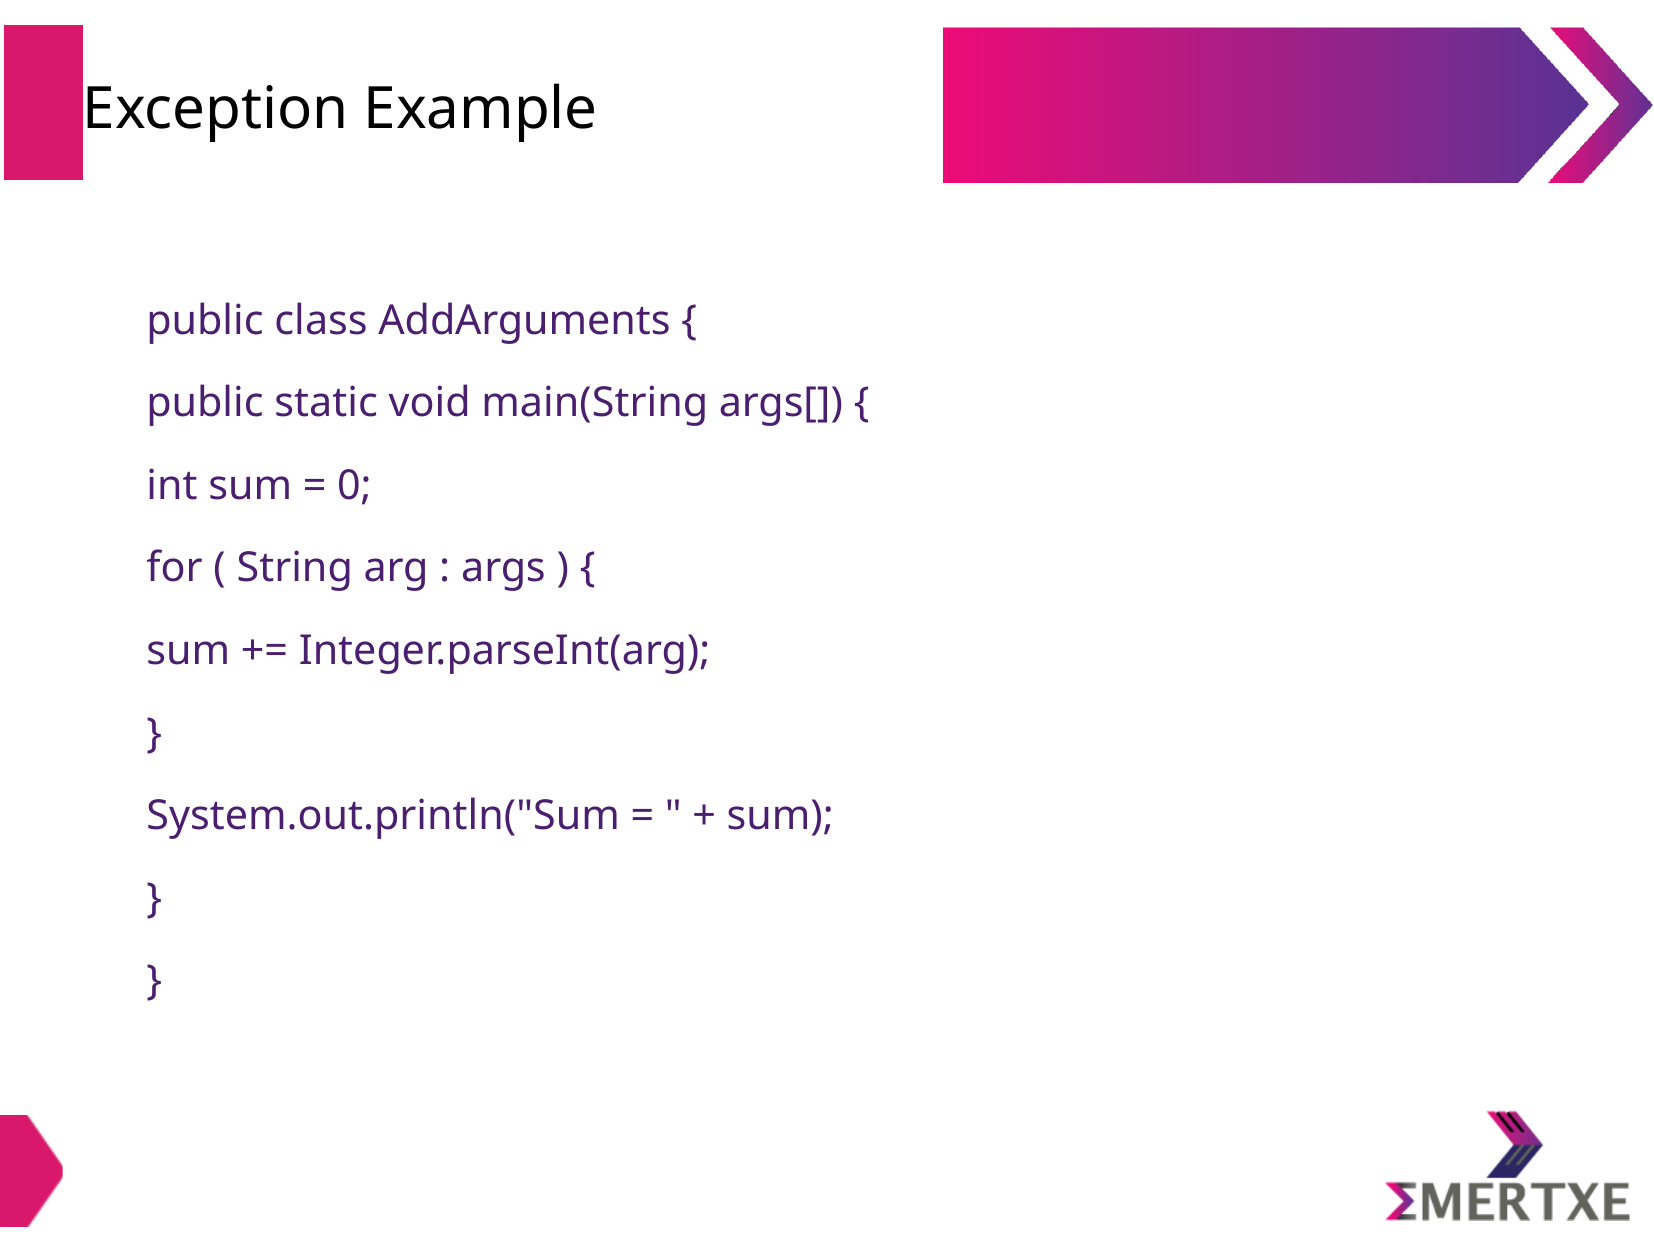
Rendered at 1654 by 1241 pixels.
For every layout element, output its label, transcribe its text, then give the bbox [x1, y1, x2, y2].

picture [1385, 1107, 1631, 1221]
title Exception Example [82, 2, 1571, 210]
list public class AddArguments { public static void main(String args[]) { int sum = 0; for ( String arg : args ) { sum += Integer.parseInt(arg); } System.out.println("Sum = " + sum); } } [82, 290, 1571, 1010]
picture [1571, 27, 1653, 183]
